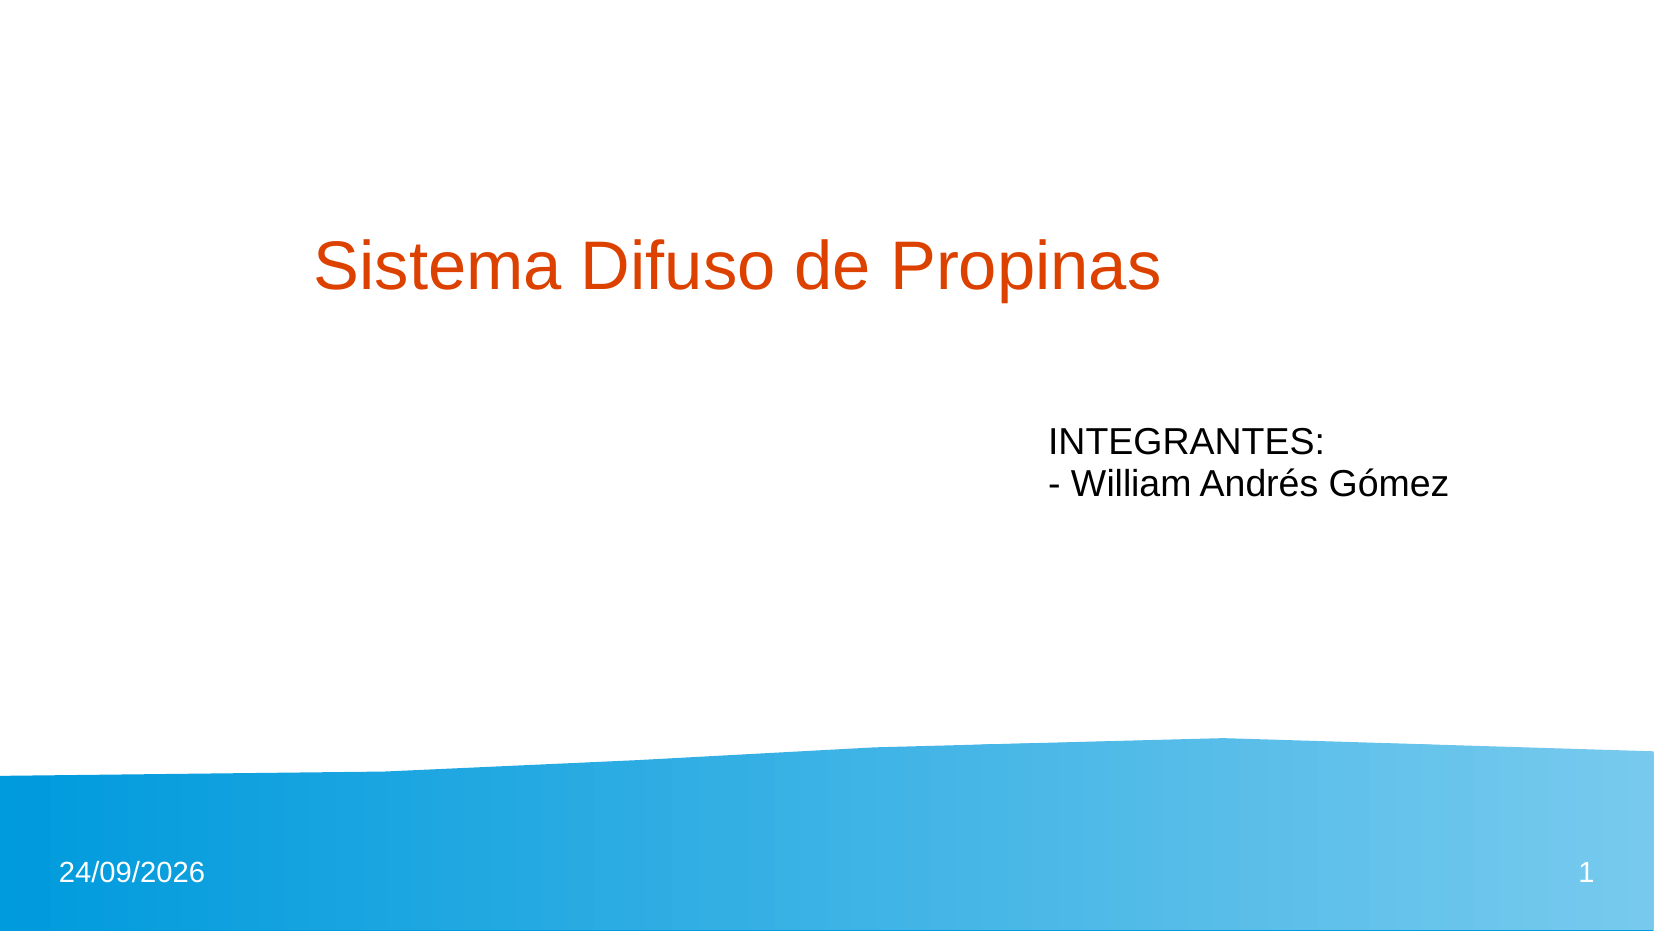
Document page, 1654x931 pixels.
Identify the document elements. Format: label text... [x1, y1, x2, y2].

title Sistema Difuso de Propinas [0, 177, 1477, 355]
text_box INTEGRANTES: - William Andrés Gómez [1033, 413, 1536, 650]
